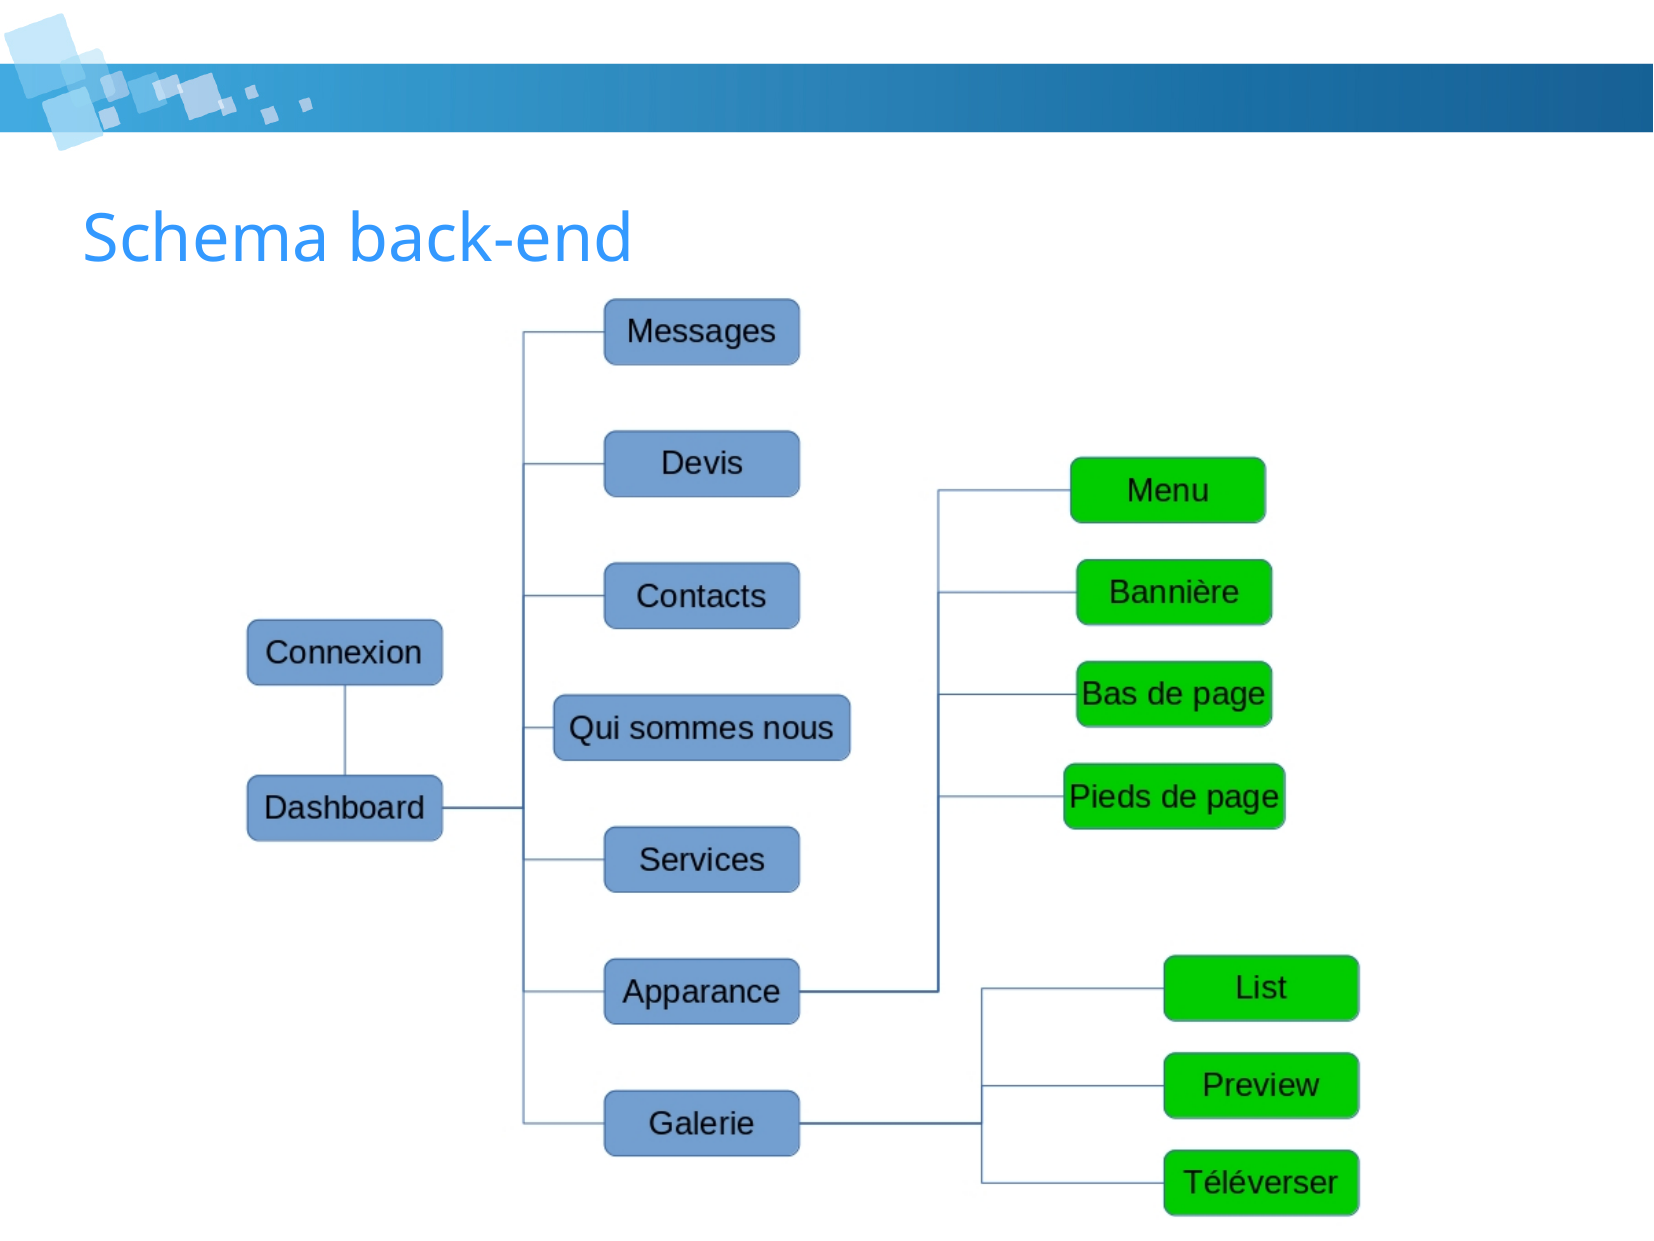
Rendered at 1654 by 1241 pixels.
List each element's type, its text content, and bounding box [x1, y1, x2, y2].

picture [0, 0, 1653, 1239]
title Schema back-end [82, 131, 1571, 339]
